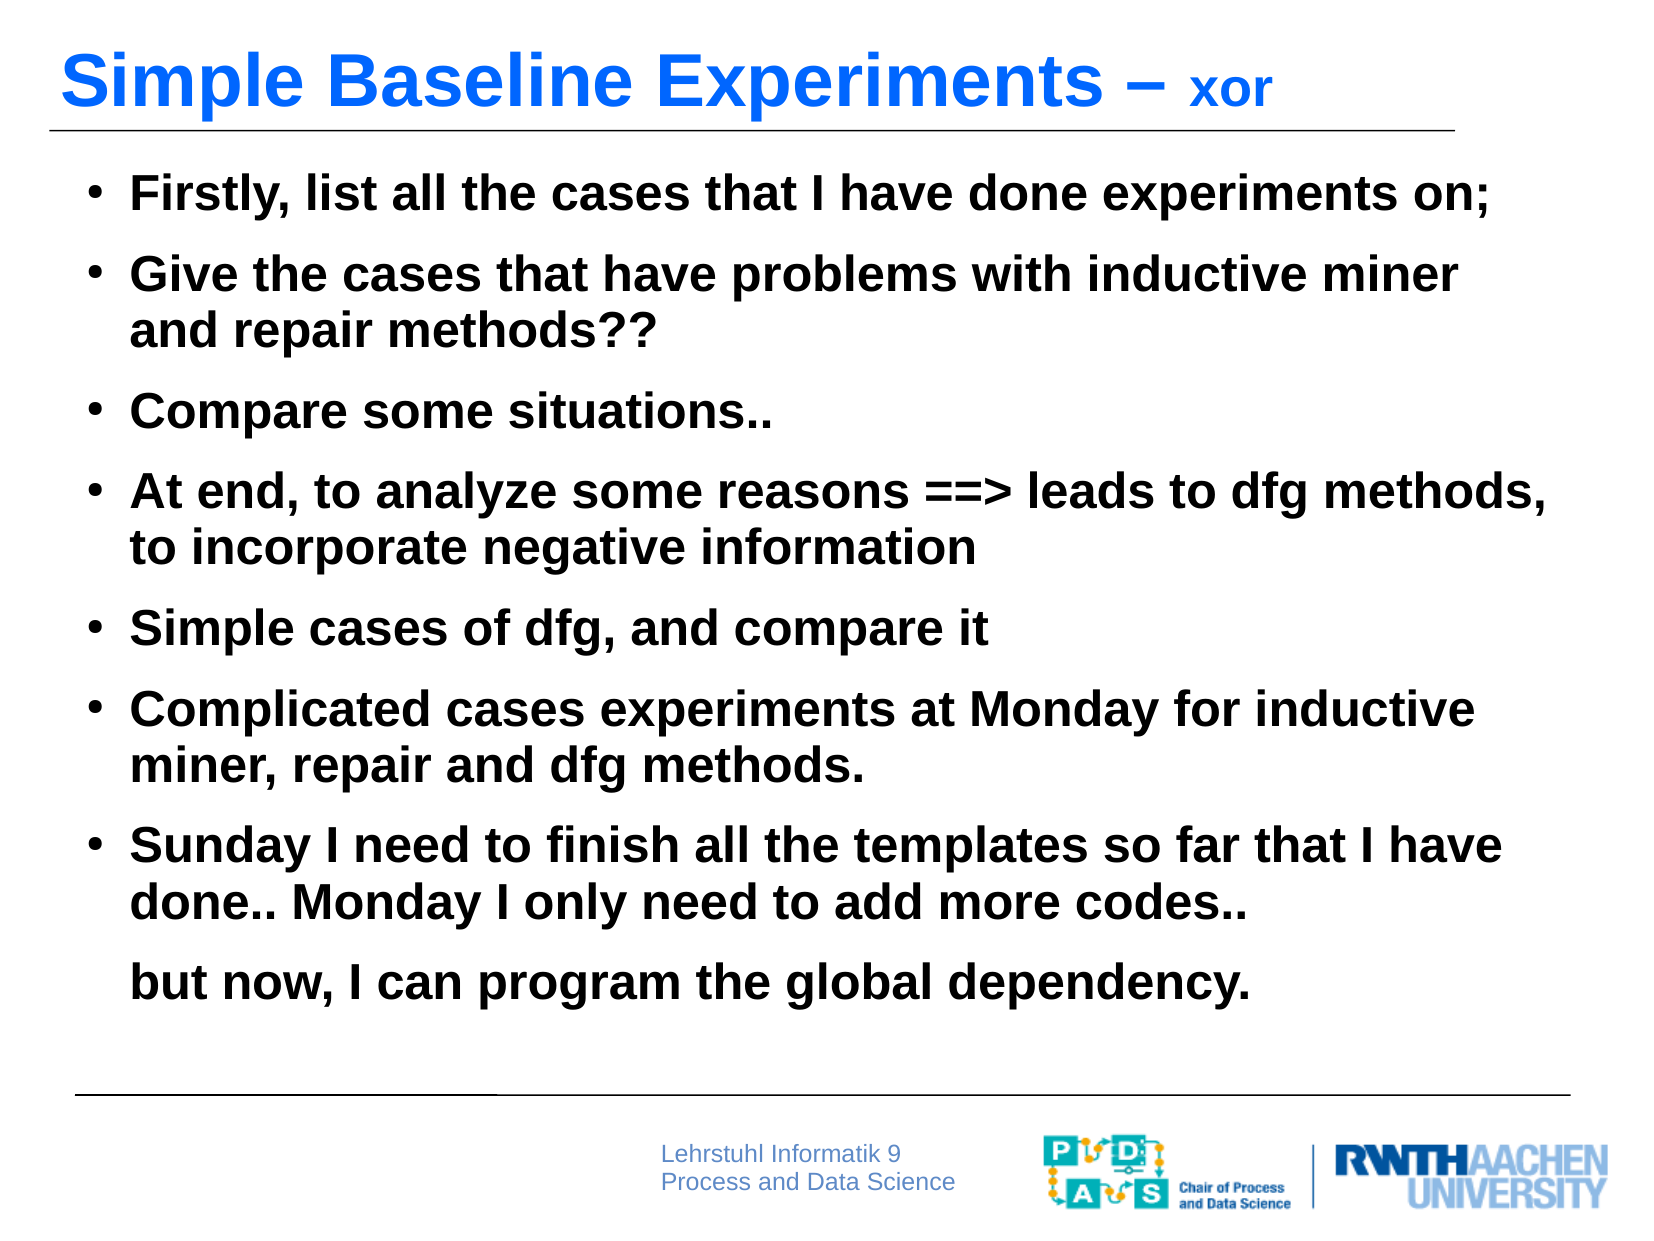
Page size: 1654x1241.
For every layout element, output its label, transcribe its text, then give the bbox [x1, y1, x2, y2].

picture [1005, 1090, 1647, 1241]
title Simple Baseline Experiments – xor [60, 30, 1549, 131]
list Firstly, list all the cases that I have done experiments on; Give the cases that have problems with inductive miner and repair methods?? Compare some situations.. At end, to analyze some reasons ==> leads to dfg methods, to incorporate negative information Simple cases of dfg, and compare it Complicated cases experiments at Monday for inductive miner, repair and dfg methods. Sunday I need to finish all the templates so far that I have done.. Monday I only need to add more codes.. but now, I can program the global dependency. [71, 165, 1561, 1021]
